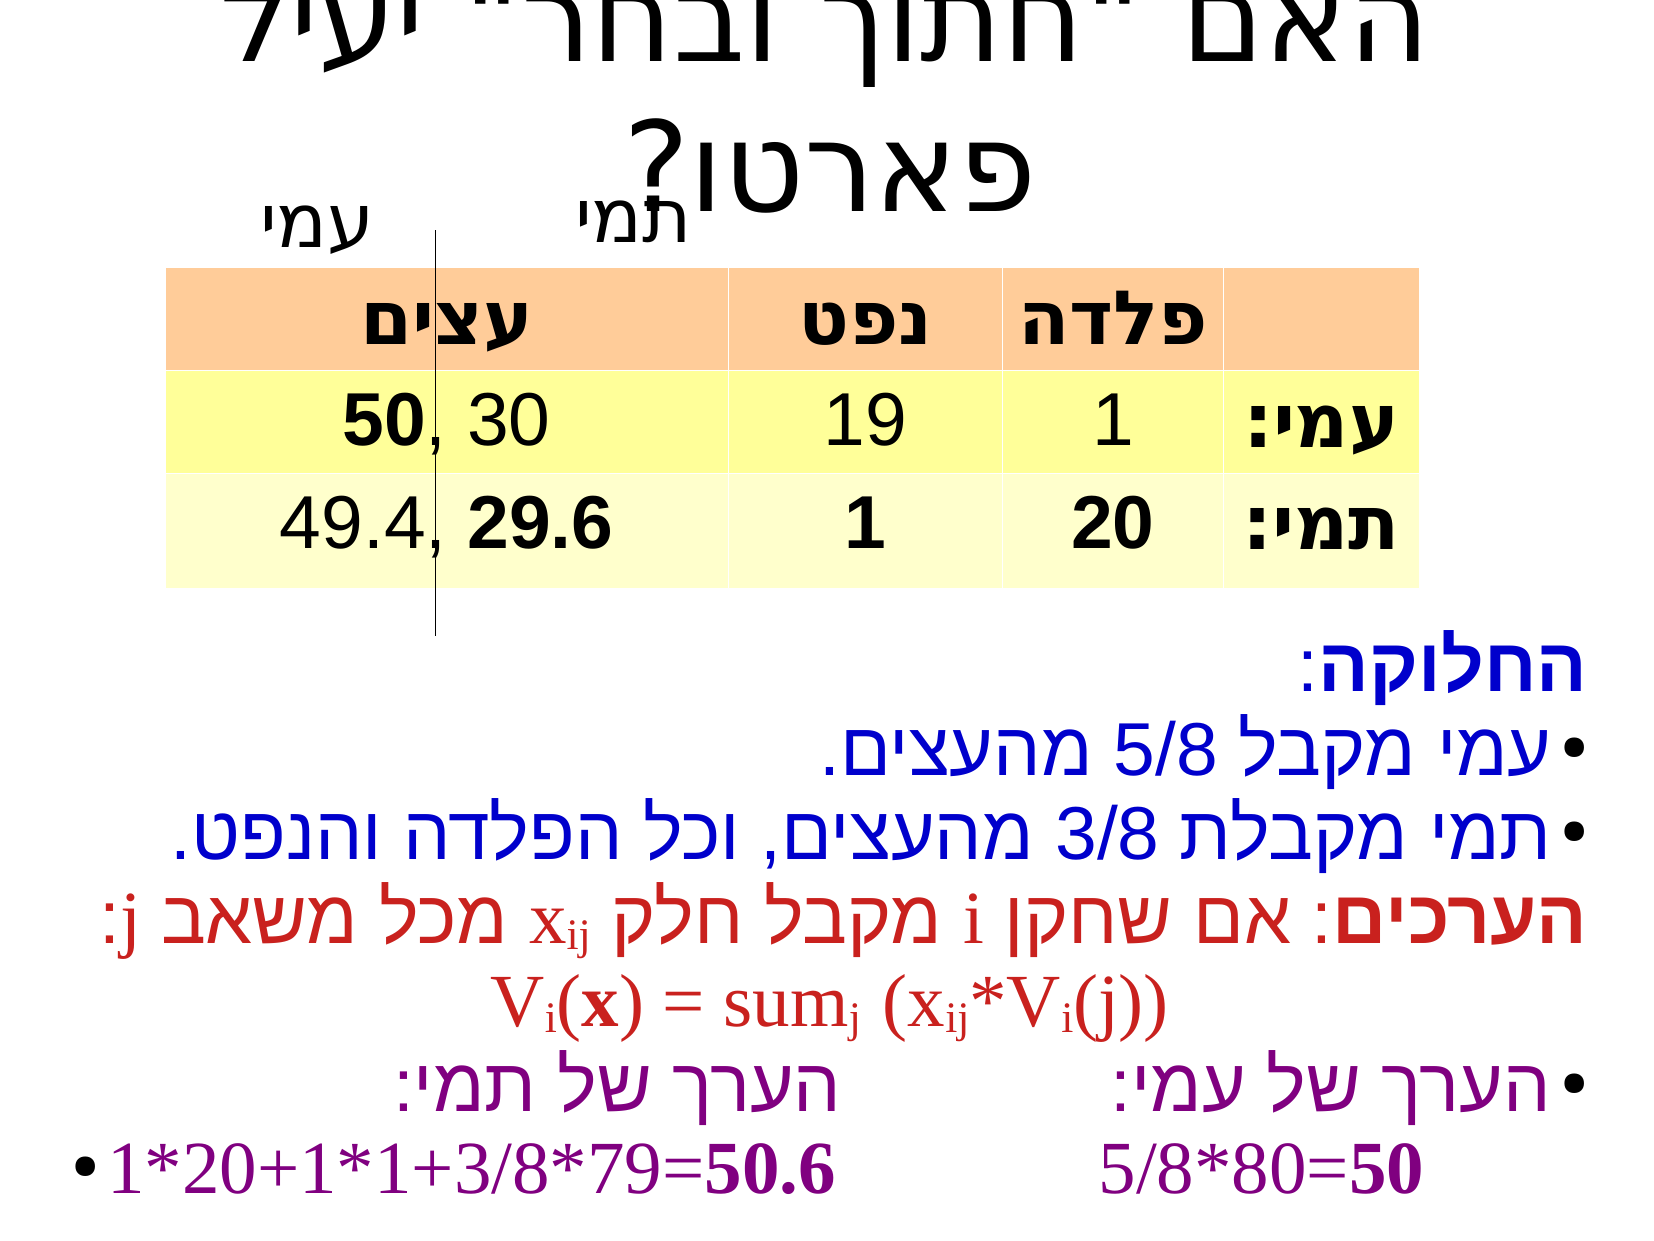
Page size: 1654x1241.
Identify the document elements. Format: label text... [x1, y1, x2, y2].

table_cell 1 [1003, 371, 1223, 473]
table_header נפט [729, 268, 1002, 370]
text_box החלוקה: עמי מקבל 5/8 מהעצים. תמי מקבלת 3/8 מהעצים, וכל הפלדה והנפט. הערכים: אם שחקן i מקבל חלק xij מכל משאב j: Vi(x) = sumj (xij*Vi(j)) הערך של עמי: הערך של תמי: 1*20+1*1+3/8*79=50.6 5/8*80=50 [57, 616, 1603, 1218]
table_header [1224, 268, 1419, 370]
table_header עצים [436, 268, 728, 370]
table_header פלדה [1003, 268, 1223, 370]
table_cell 50, 30 [166, 371, 435, 473]
table_header עצים [166, 268, 435, 370]
table_cell תמי: [1224, 474, 1419, 588]
text_box עמי [245, 170, 391, 273]
table_cell עמי: [1224, 371, 1419, 473]
table_cell 49.4, 29.6 [436, 474, 728, 588]
table_cell 50, 30 [436, 371, 728, 473]
table_cell 1 [729, 474, 1002, 588]
title האם "חתוך ובחר" יעיל פארטו? [30, 7, 1654, 166]
table_cell 20 [1003, 474, 1223, 588]
table_cell 19 [729, 371, 1002, 473]
text_box תמי [560, 165, 708, 268]
table_cell 49.4, 29.6 [166, 474, 435, 588]
